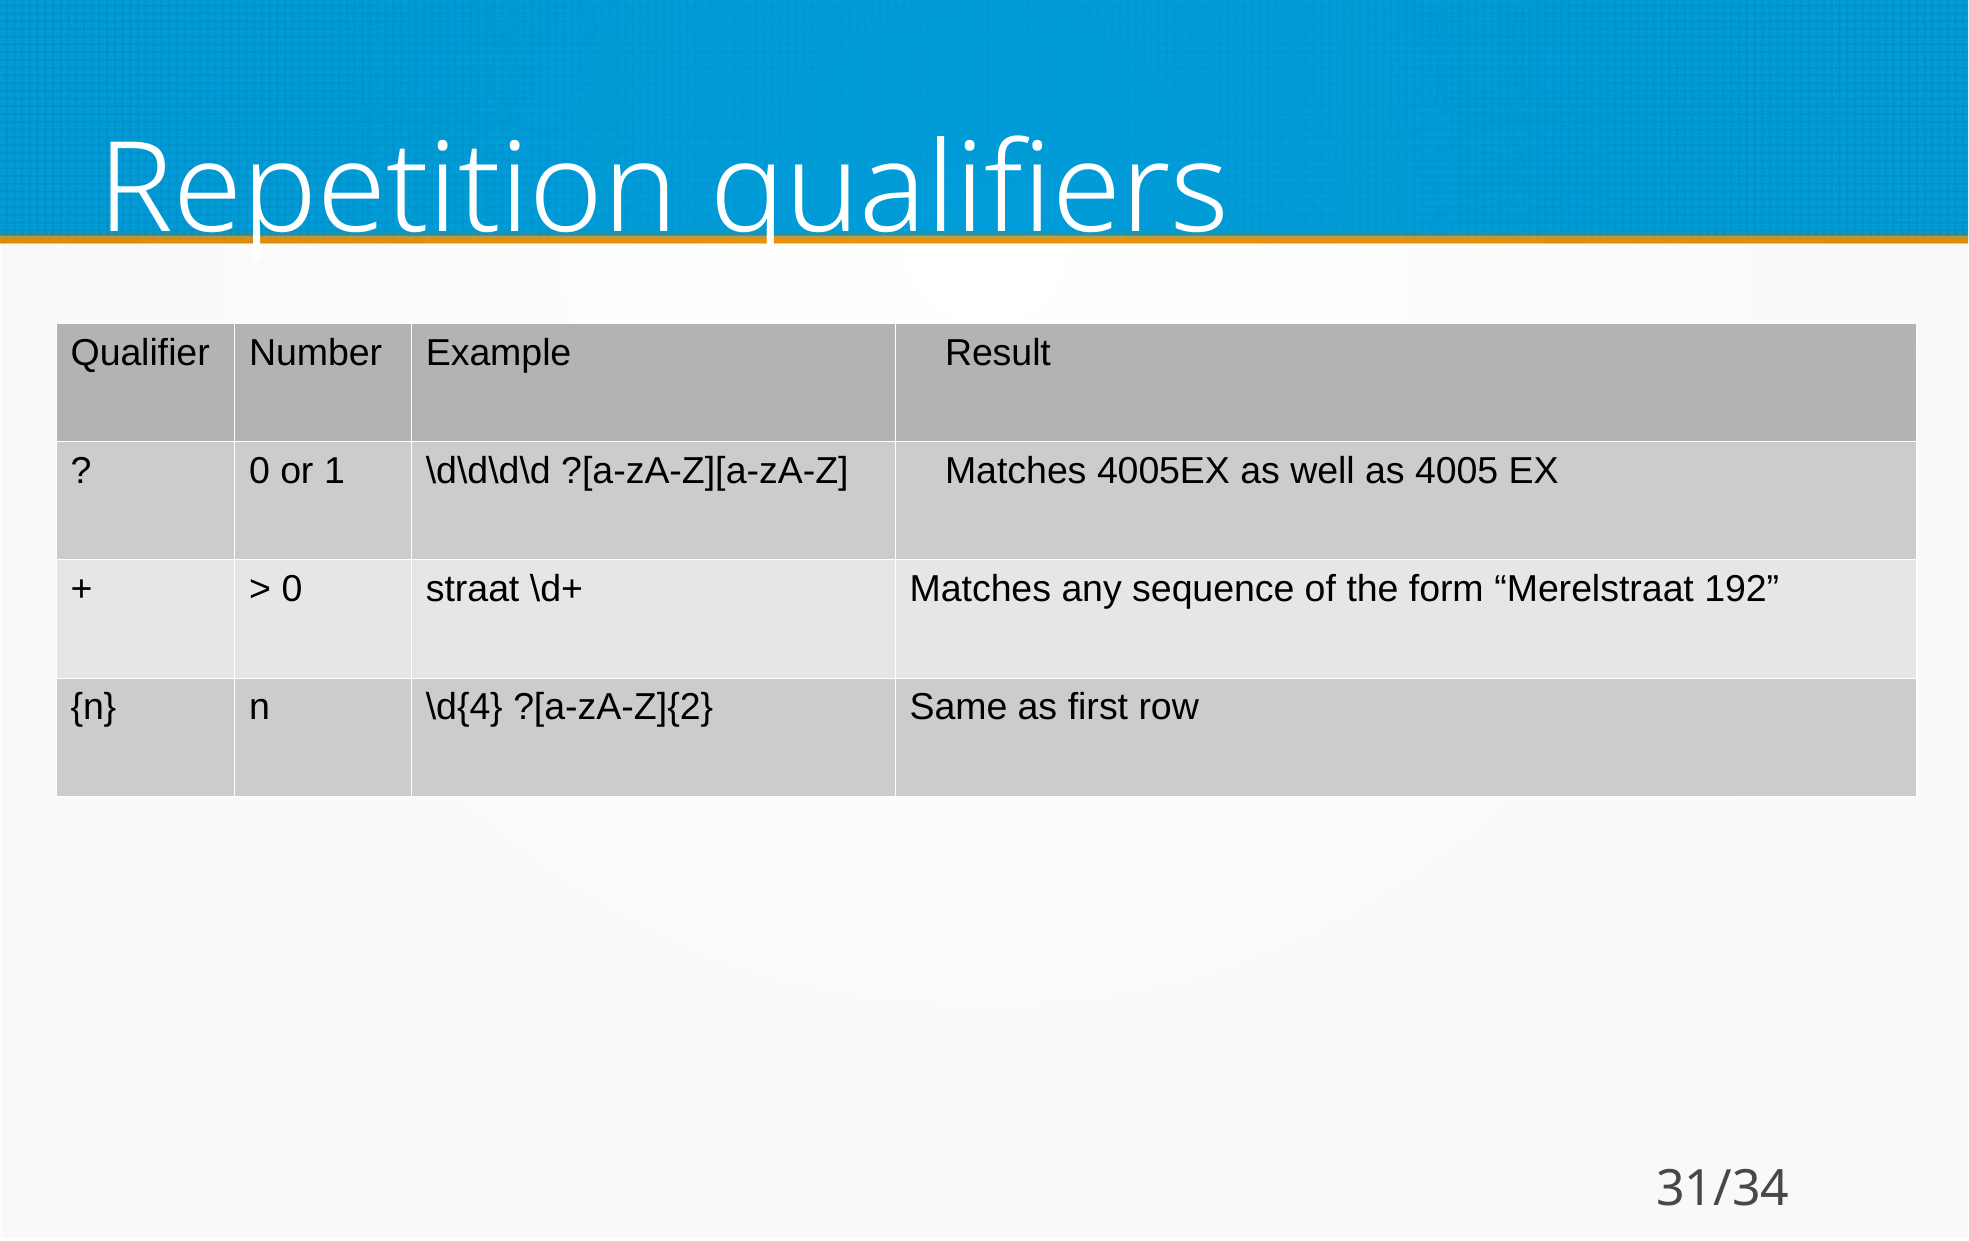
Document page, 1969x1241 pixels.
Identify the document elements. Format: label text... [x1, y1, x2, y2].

table_cell \d\d\d\d ?[a-zA-Z][a-zA-Z] [412, 442, 895, 559]
table_cell Same as first row [896, 679, 1916, 796]
picture [0, 233, 1969, 1241]
table_header Result [896, 324, 1916, 441]
table_cell ? [57, 442, 234, 559]
table_header Example [412, 324, 895, 441]
table_cell Matches 4005EX as well as 4005 EX [896, 442, 1916, 559]
table_cell {n} [57, 679, 234, 796]
table_cell Matches any sequence of the form “Merelstraat 192” [896, 560, 1916, 678]
table_cell 0 or 1 [235, 442, 411, 559]
table_cell + [57, 560, 234, 678]
table_cell straat \d+ [412, 560, 895, 678]
table_header Number [235, 324, 411, 441]
table_header Qualifier [57, 324, 234, 441]
table_cell n [235, 679, 411, 796]
table_cell \d{4} ?[a-zA-Z]{2} [412, 679, 895, 796]
title Repetition qualifiers [98, 49, 1870, 257]
table_cell > 0 [235, 560, 411, 678]
